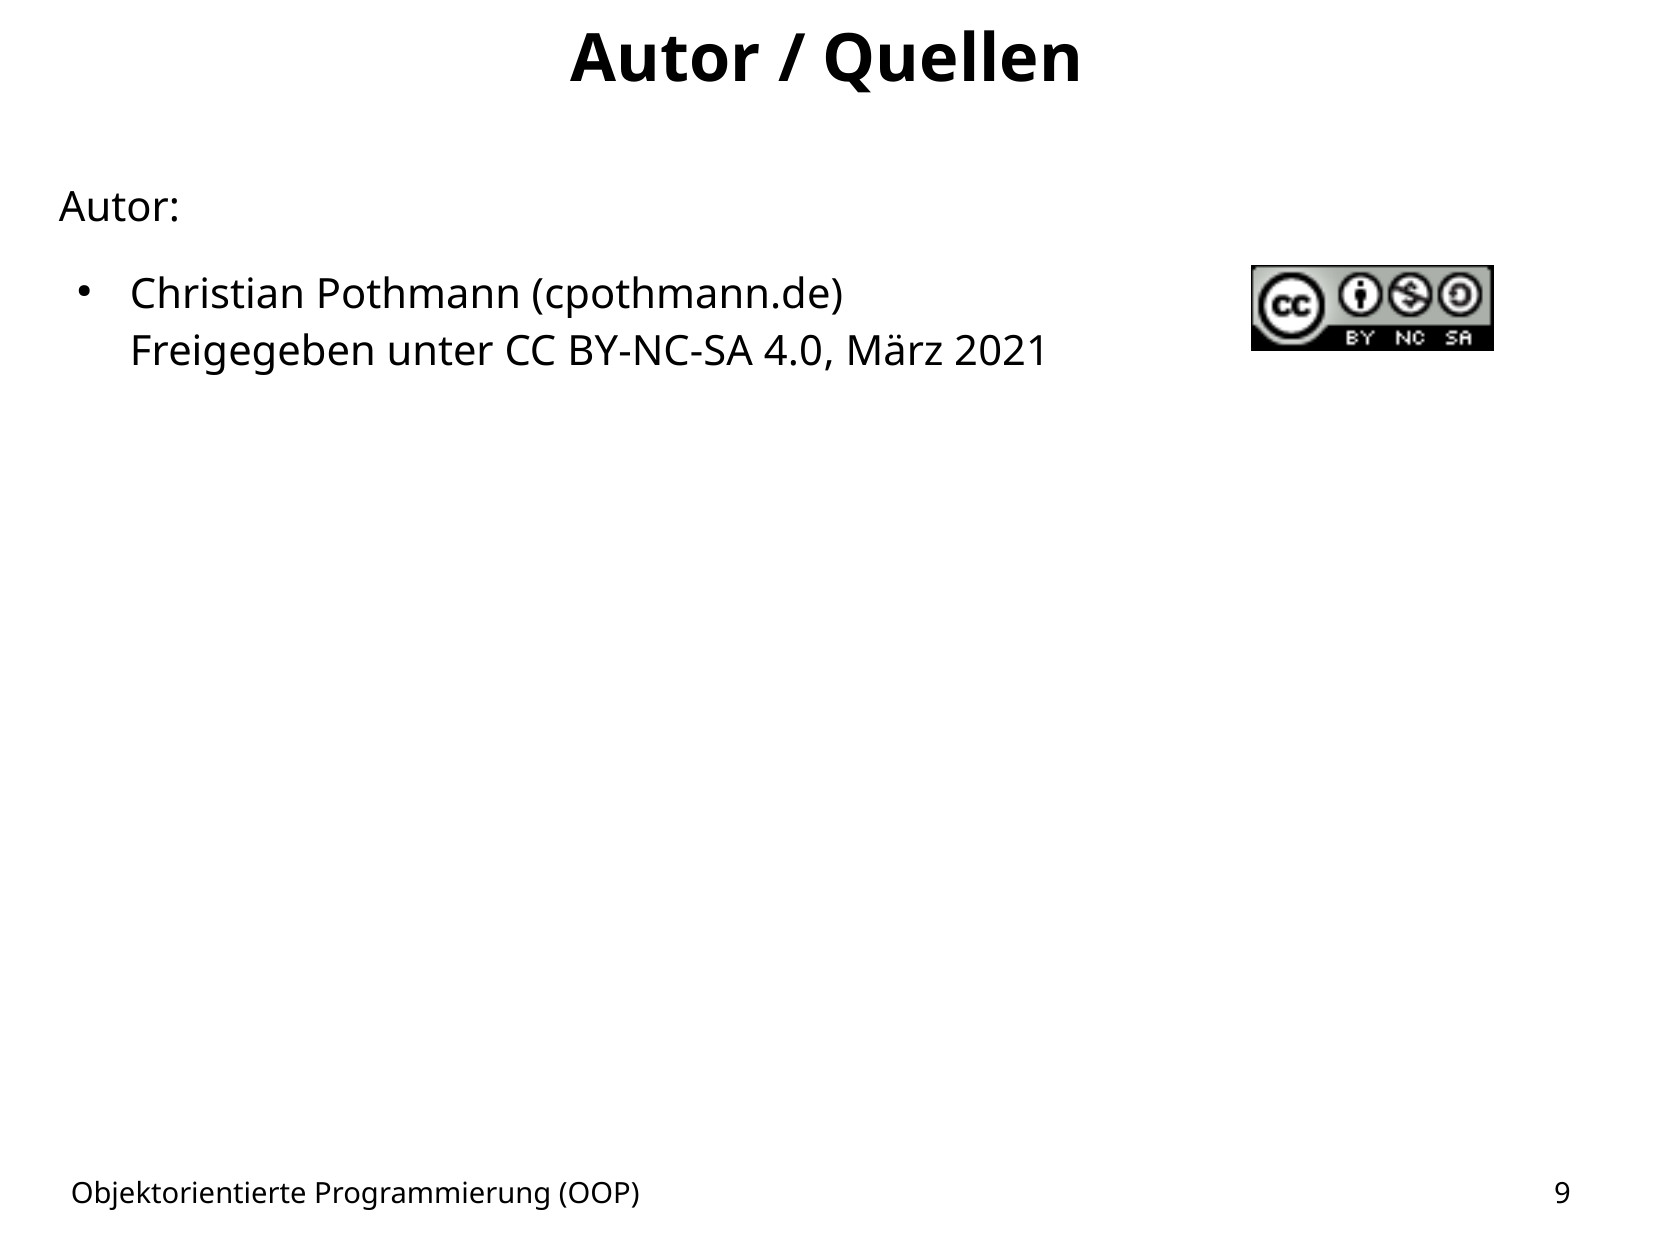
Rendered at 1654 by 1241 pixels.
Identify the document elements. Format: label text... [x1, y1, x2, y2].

title Autor / Quellen [0, 5, 1654, 107]
list Autor: Christian Pothmann (cpothmann.de) Freigegeben unter CC BY-NC-SA 4.0, März 2021 [59, 177, 1583, 1146]
picture [1251, 265, 1494, 351]
